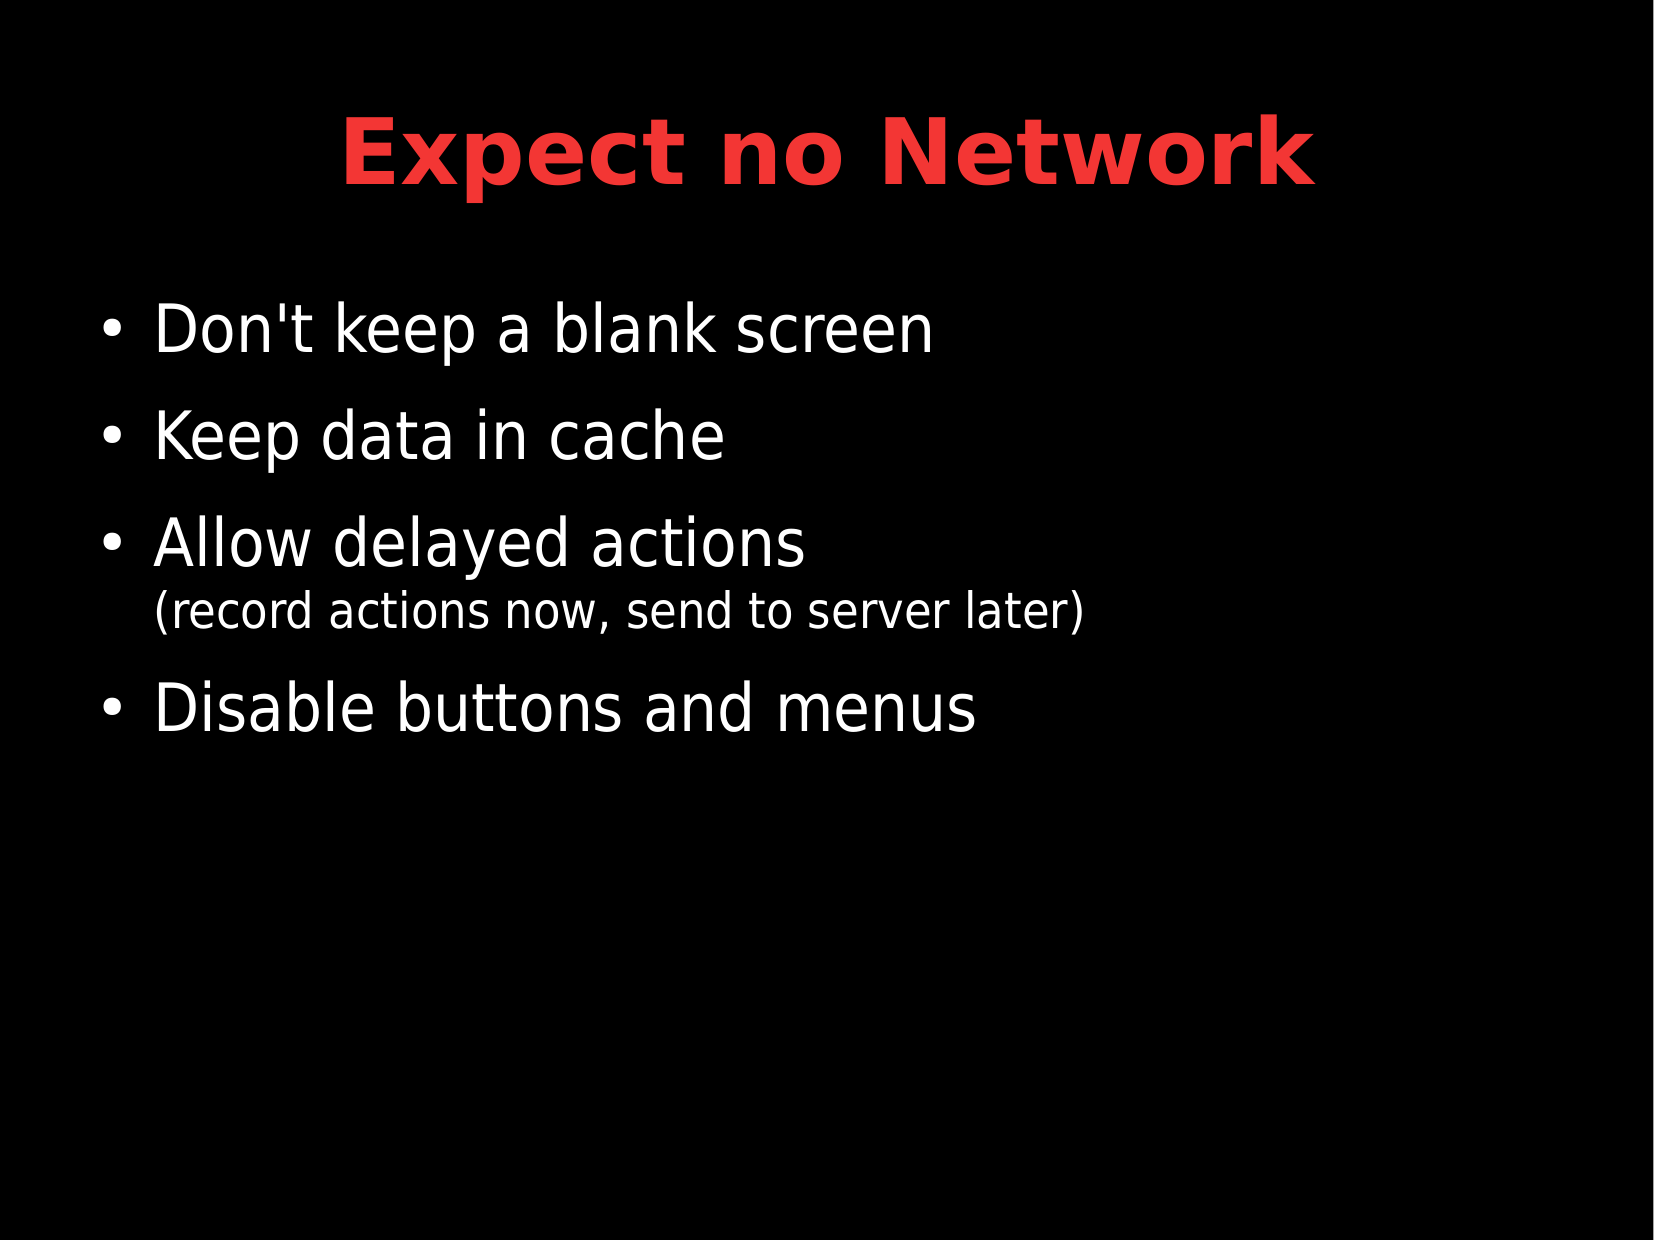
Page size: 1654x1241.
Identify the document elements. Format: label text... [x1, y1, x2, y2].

list Don't keep a blank screen Keep data in cache Allow delayed actions (record actions now, send to server later) Disable buttons and menus [82, 290, 1538, 1010]
title Expect no Network [82, 49, 1571, 257]
